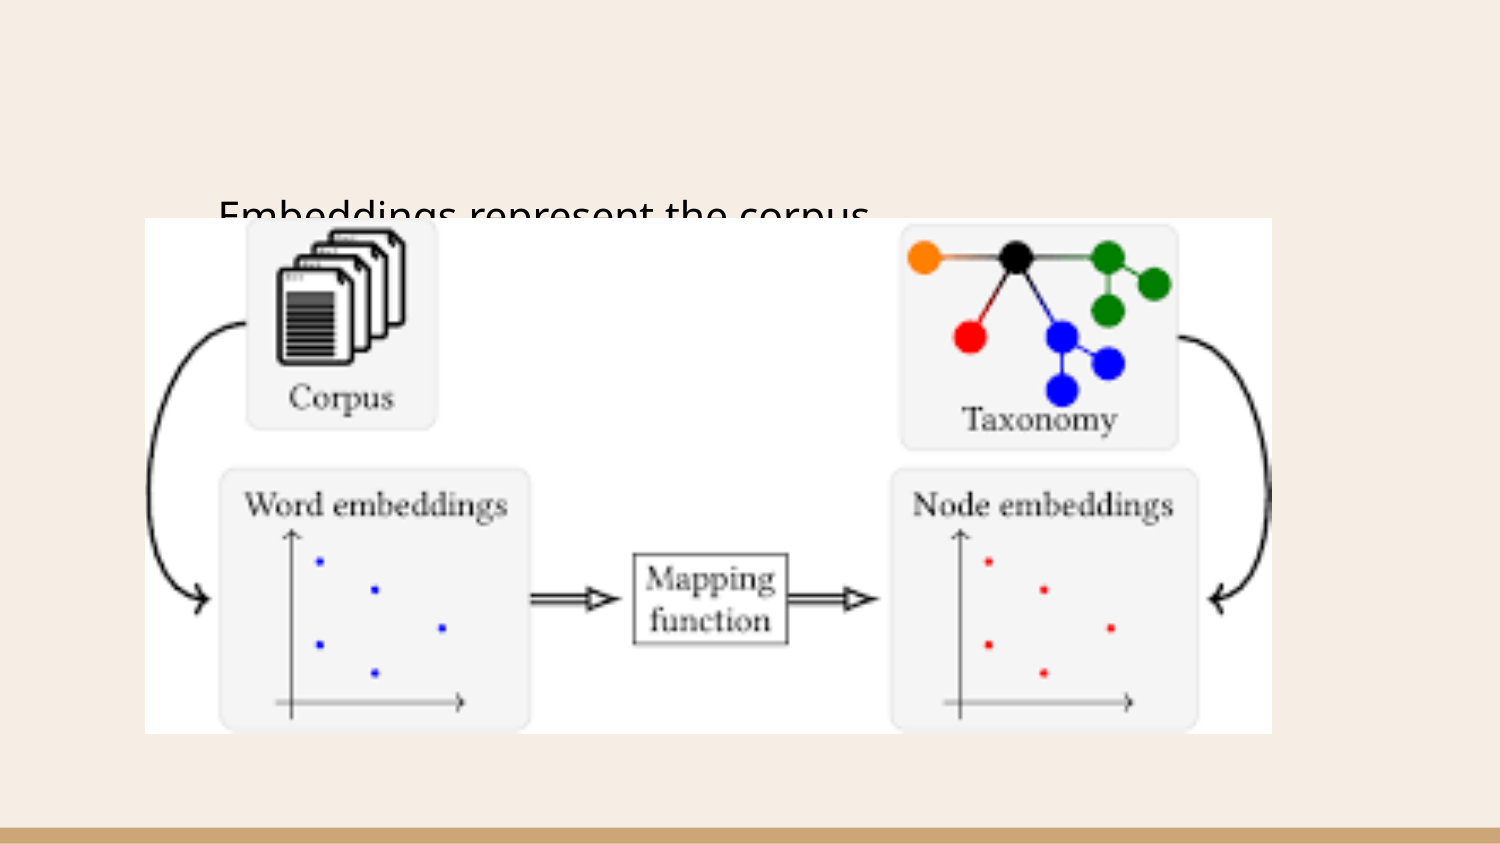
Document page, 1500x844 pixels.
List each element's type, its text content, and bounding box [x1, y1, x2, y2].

picture [145, 218, 1272, 734]
title Embeddings represent the corpus [202, 168, 1500, 305]
